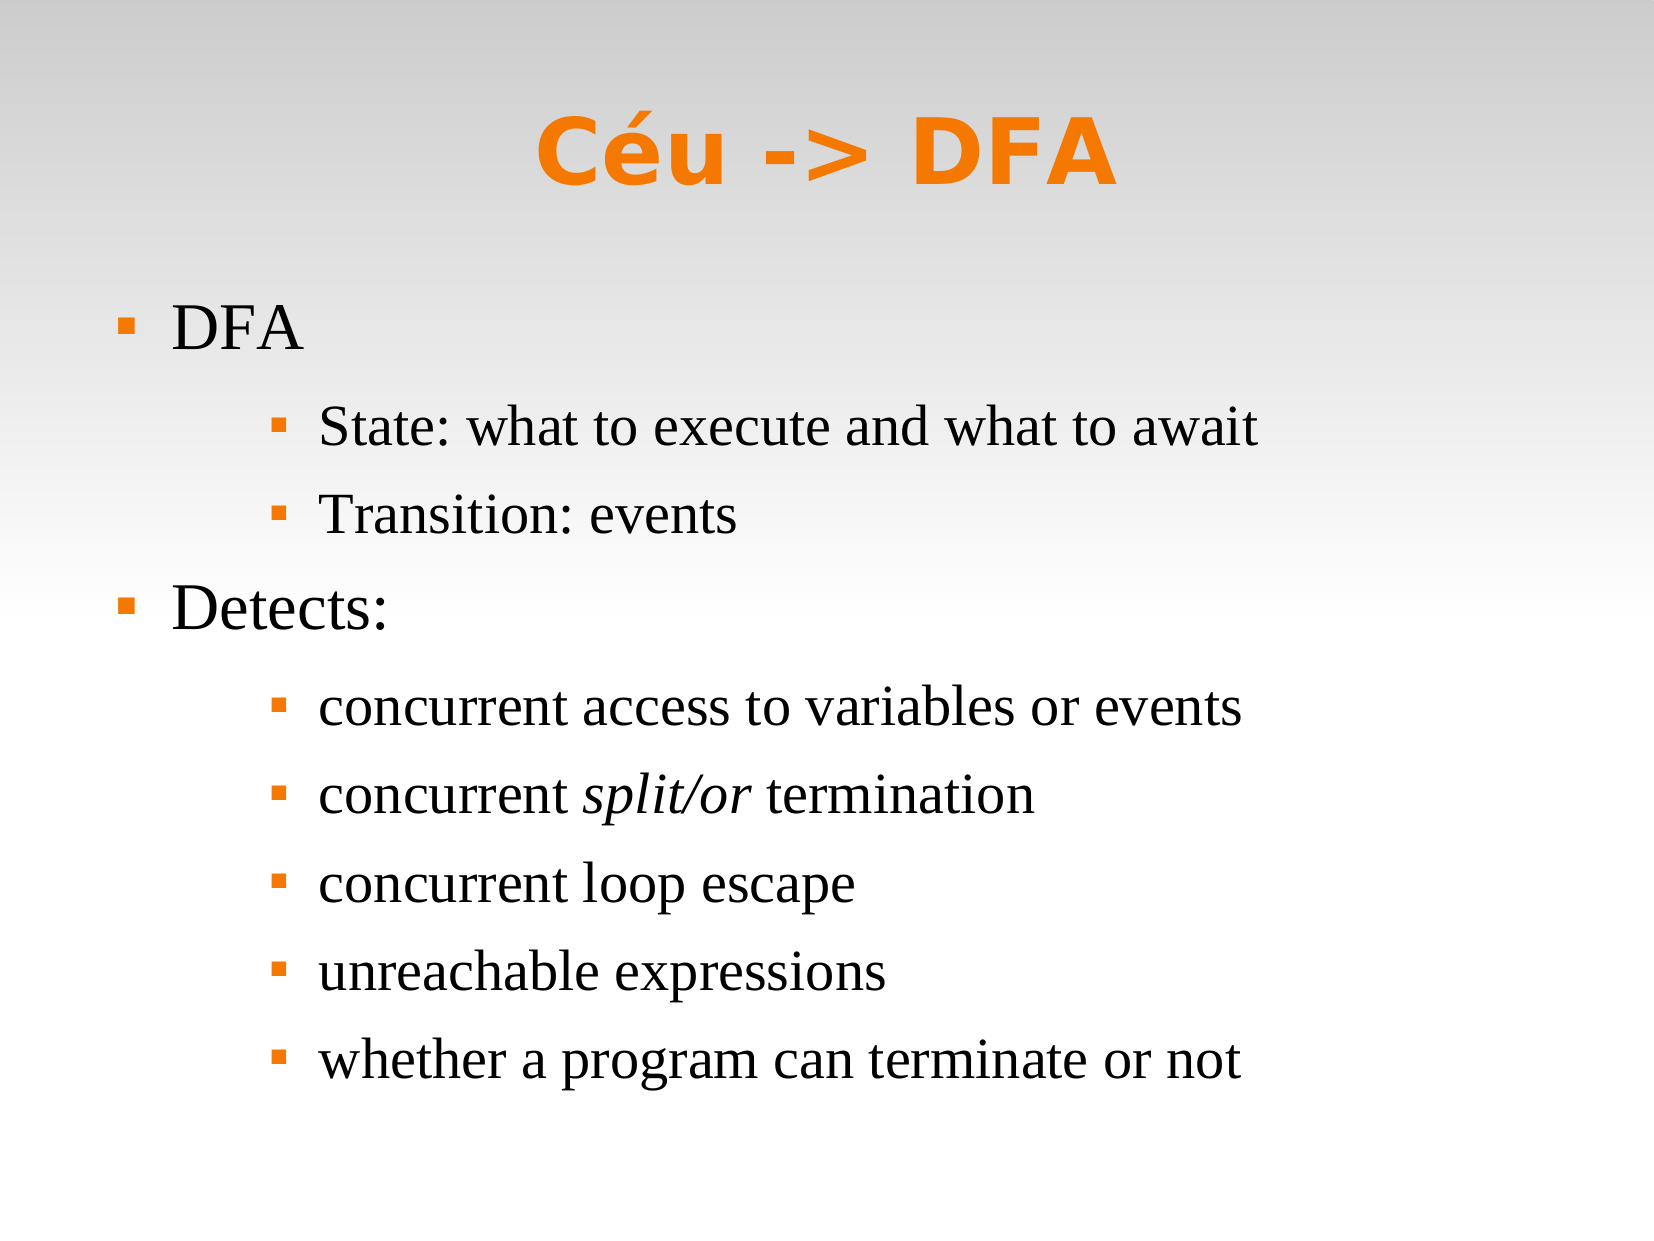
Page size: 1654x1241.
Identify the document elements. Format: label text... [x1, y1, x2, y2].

list DFA State: what to execute and what to await Transition: events Detects: concurrent access to variables or events concurrent split/or termination concurrent loop escape unreachable expressions whether a program can terminate or not [82, 290, 1571, 1147]
title Céu -> DFA [82, 56, 1571, 250]
